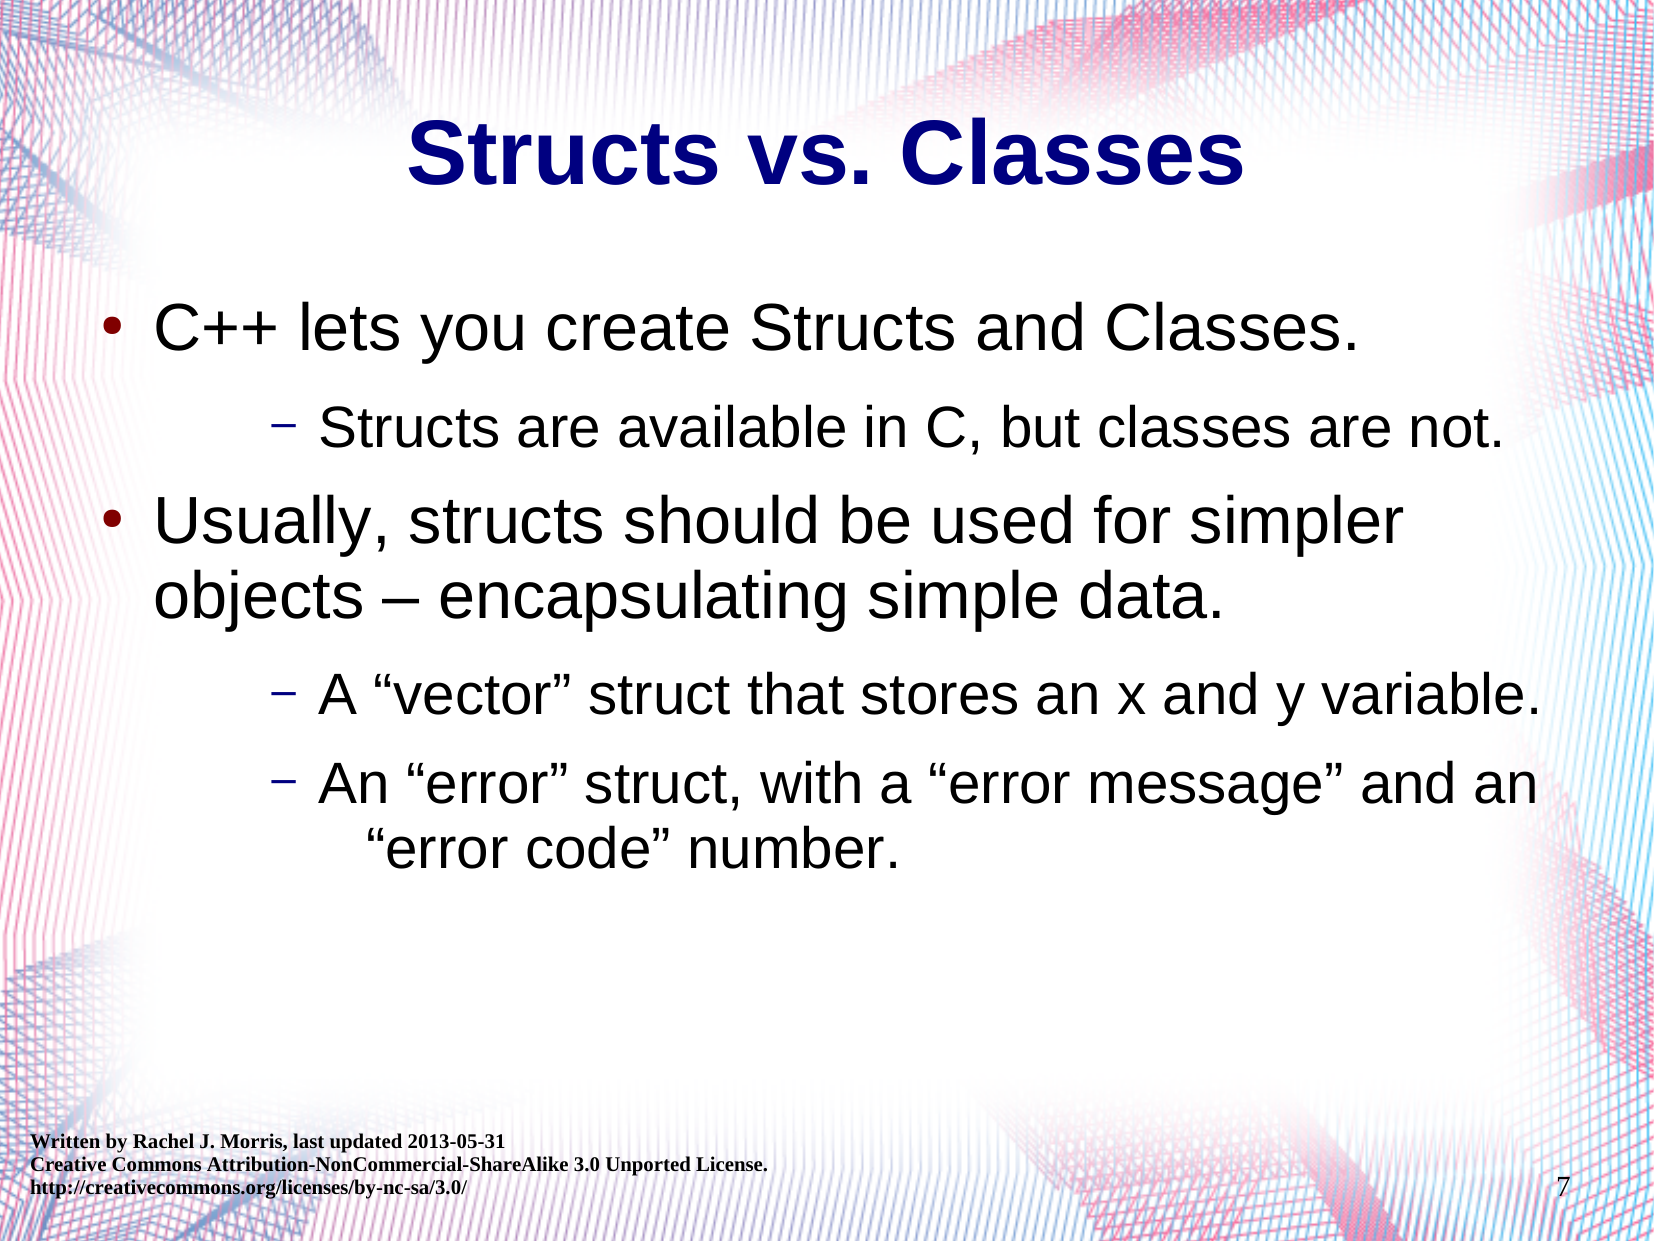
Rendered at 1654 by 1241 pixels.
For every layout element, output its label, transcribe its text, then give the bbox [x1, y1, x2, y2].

title Structs vs. Classes [82, 49, 1571, 257]
picture [0, 0, 1654, 1241]
list C++ lets you create Structs and Classes. Structs are available in C, but classes are not. Usually, structs should be used for simpler objects – encapsulating simple data. A “vector” struct that stores an x and y variable. An “error” struct, with a “error message” and an “error code” number. [82, 290, 1571, 1010]
